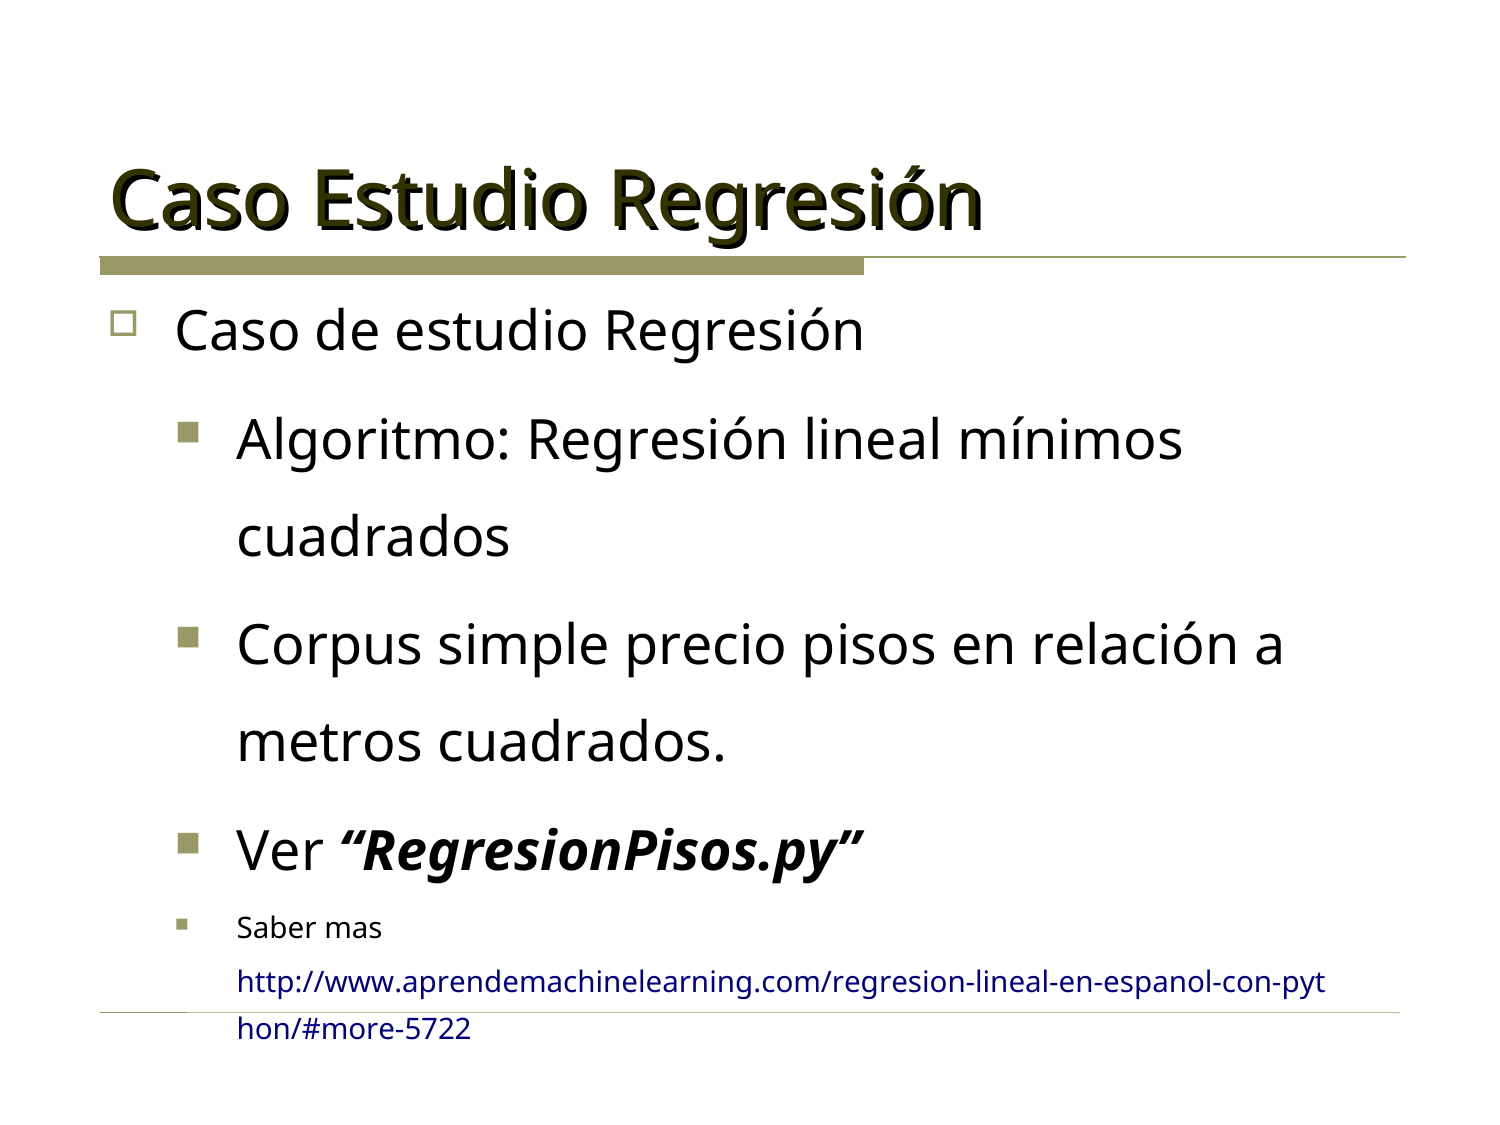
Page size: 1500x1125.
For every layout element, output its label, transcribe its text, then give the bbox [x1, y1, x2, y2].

title Caso Estudio Regresión [94, 50, 1407, 250]
list Caso de estudio Regresión Algoritmo: Regresión lineal mínimos cuadrados Corpus simple precio pisos en relación a metros cuadrados. Ver “RegresionPisos.py” Saber mas http://www.aprendemachinelearning.com/regresion-lineal-en-espanol-con-python/#more-5722 [92, 287, 1353, 1013]
